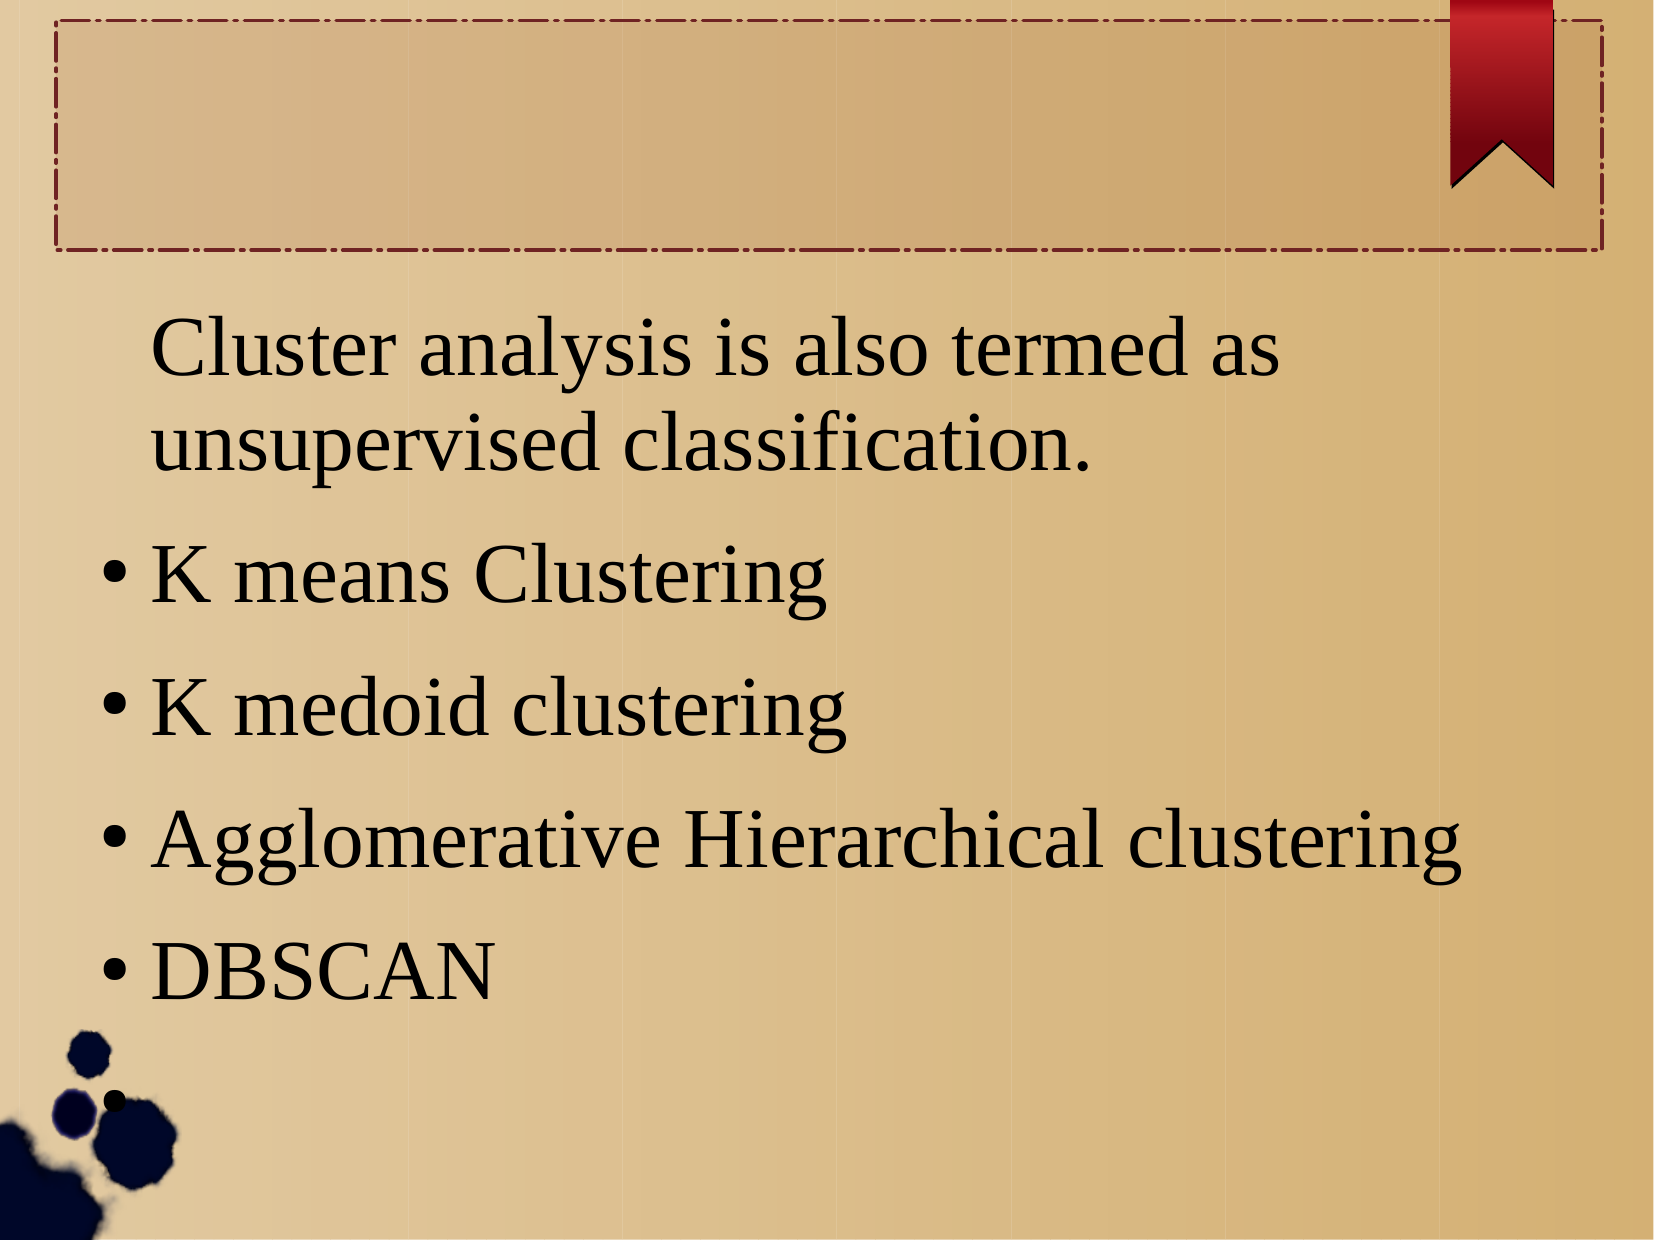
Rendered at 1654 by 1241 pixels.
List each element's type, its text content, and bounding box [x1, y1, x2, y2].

list Cluster analysis is also termed as unsupervised classification. K means Clustering K medoid clustering Agglomerative Hierarchical clustering DBSCAN [82, 299, 1571, 1019]
